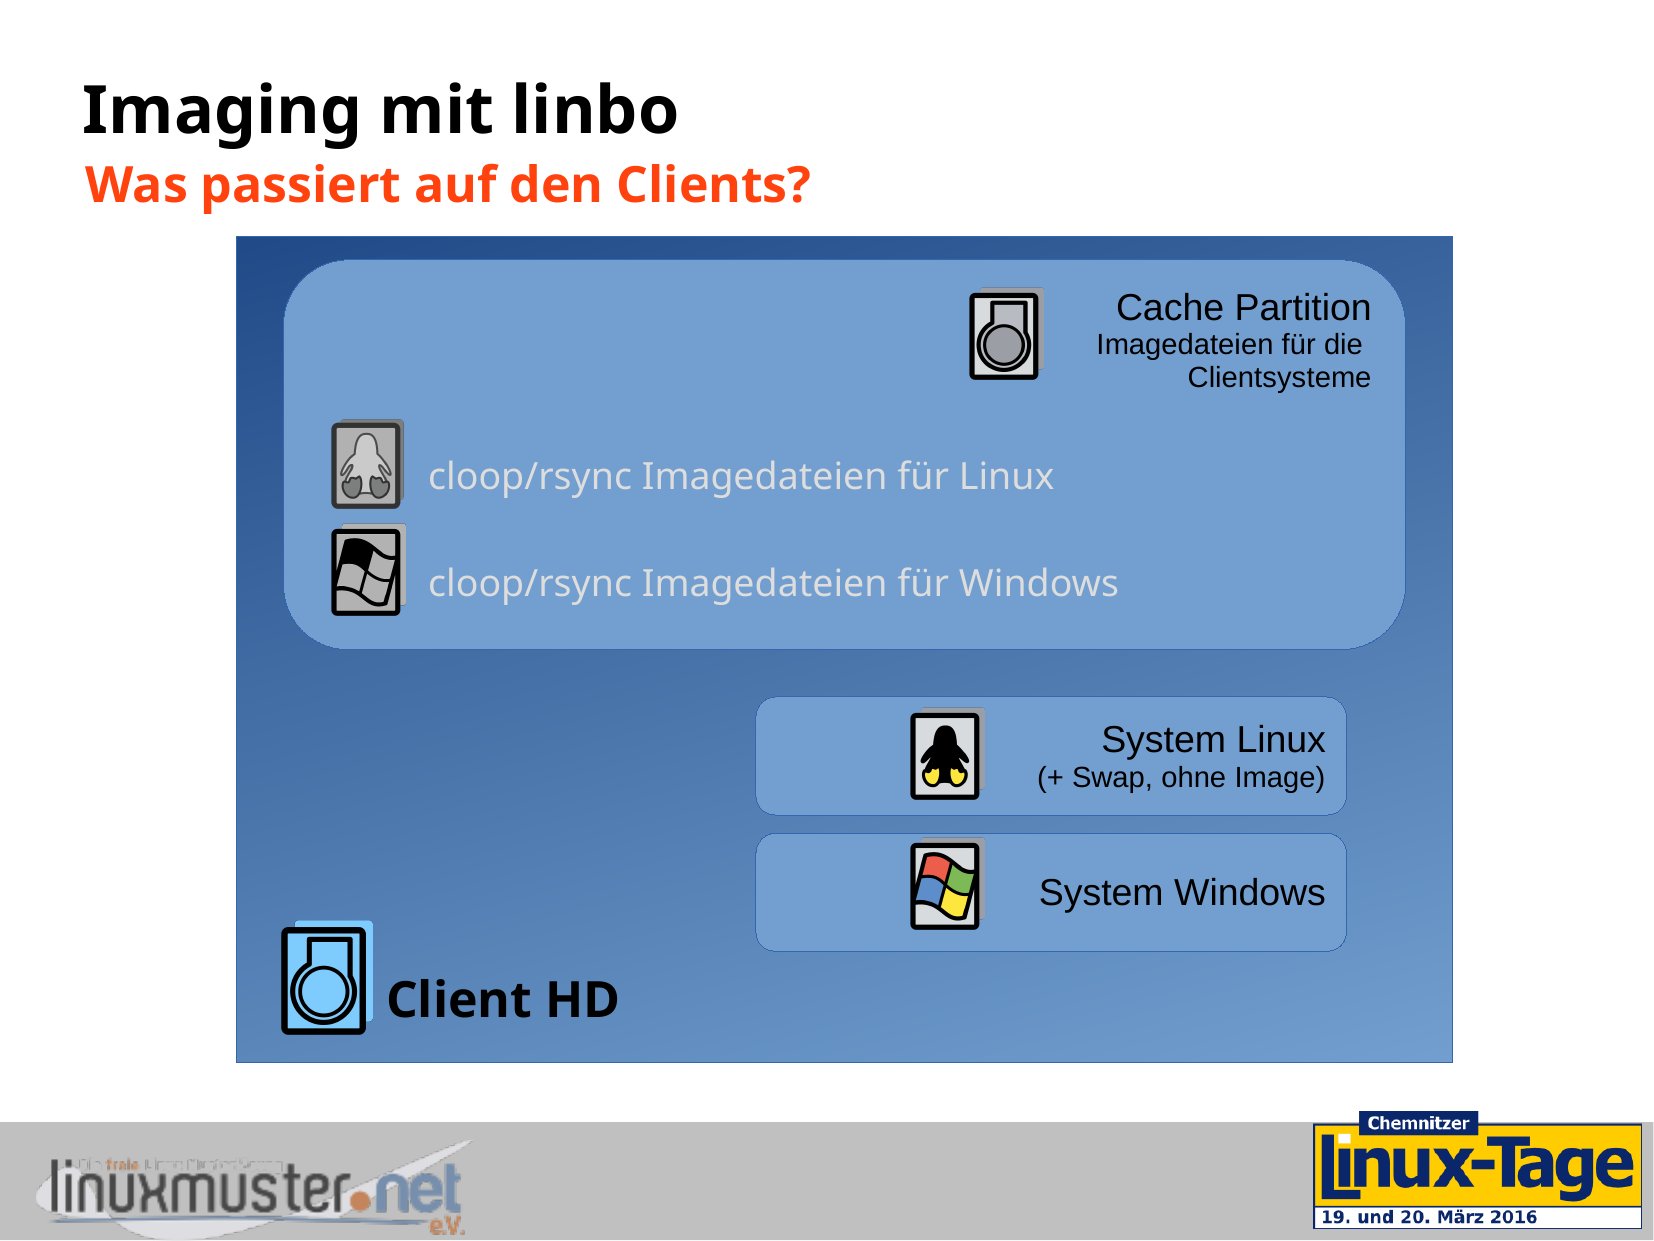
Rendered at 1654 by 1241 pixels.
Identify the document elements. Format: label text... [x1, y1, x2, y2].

picture [265, 915, 389, 1040]
text_box cloop/rsync Imagedateien für Linux [413, 442, 1111, 500]
picture [318, 519, 419, 620]
picture [956, 283, 1057, 384]
picture [897, 833, 998, 934]
picture [36, 1140, 473, 1241]
picture [1313, 1111, 1642, 1229]
text_box Client HD [389, 956, 674, 1028]
text_box [236, 236, 1453, 1063]
text_box Cache Partition Imagedateien für die Clientsysteme [283, 259, 1406, 650]
picture [318, 413, 419, 514]
text_box System Linux (+ Swap, ohne Image) [755, 696, 1347, 816]
picture [897, 703, 998, 804]
text_box System Windows [755, 833, 1347, 952]
title Imaging mit linbo [82, 37, 1571, 178]
text_box cloop/rsync Imagedateien für Windows [413, 548, 1146, 606]
text_box Was passiert auf den Clients? [70, 141, 797, 213]
